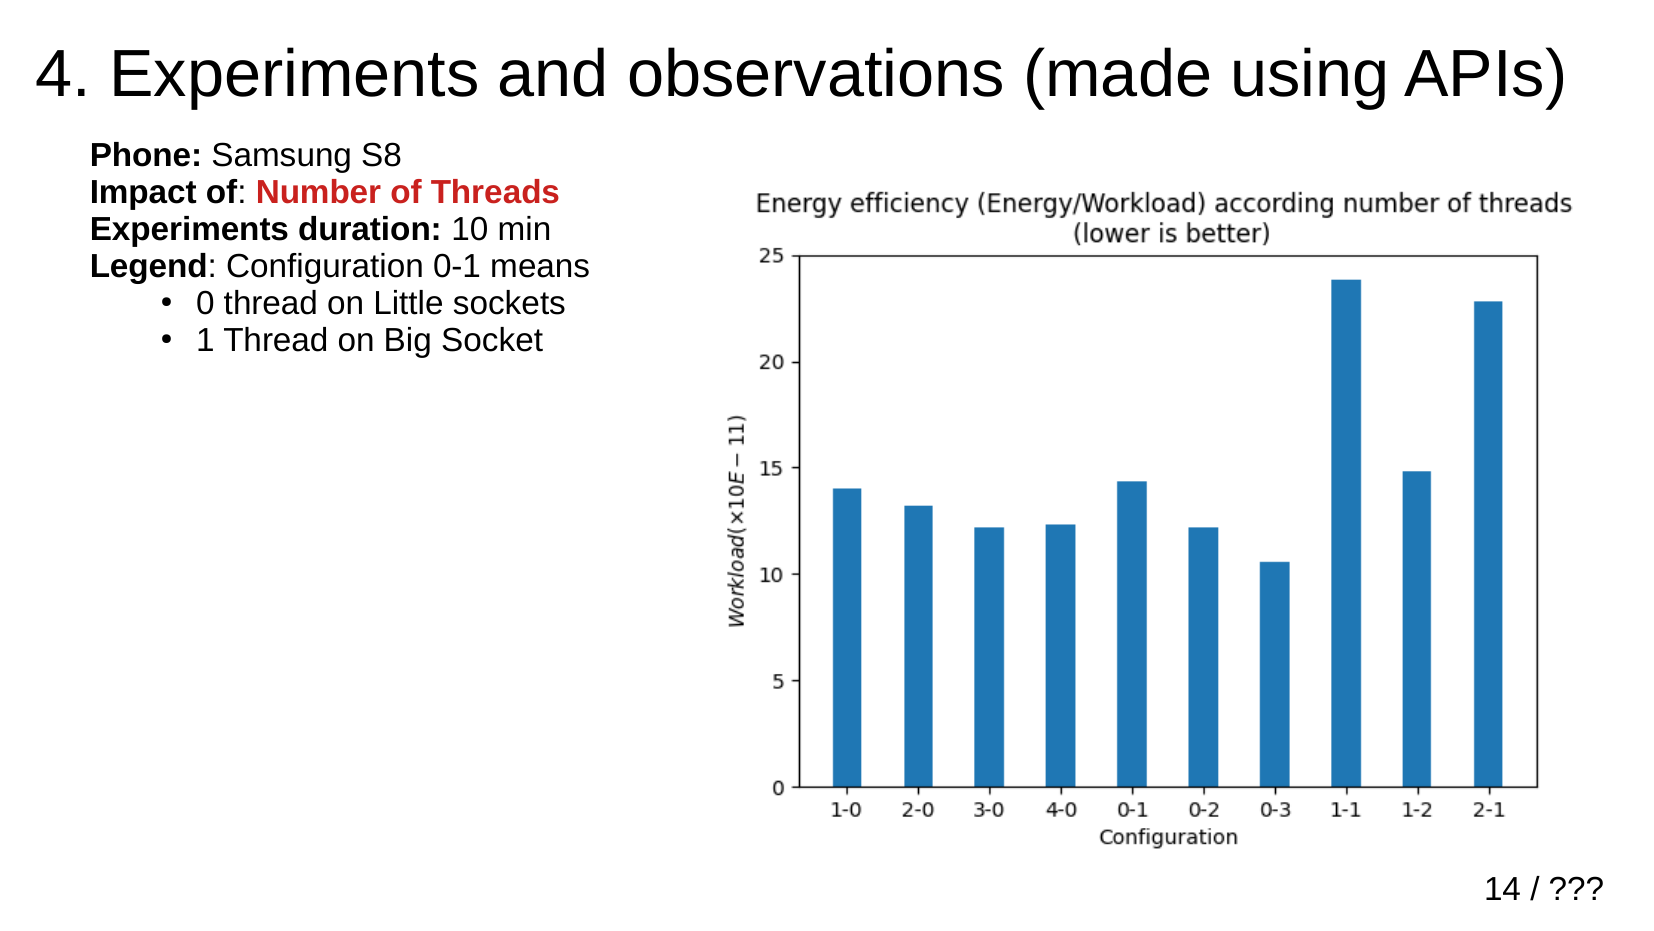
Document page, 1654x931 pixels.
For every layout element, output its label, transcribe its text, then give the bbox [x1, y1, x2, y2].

text_box 14 / ??? [1469, 862, 1654, 931]
text_box Phone: Samsung S8 Impact of: Number of Threads Experiments duration: 10 min Legend: Configuration 0-1 means 0 thread on Little sockets 1 Thread on Big Socket [75, 148, 638, 367]
title 4. Experiments and observations (made using APIs) [35, 0, 1629, 148]
picture [680, 172, 1632, 863]
